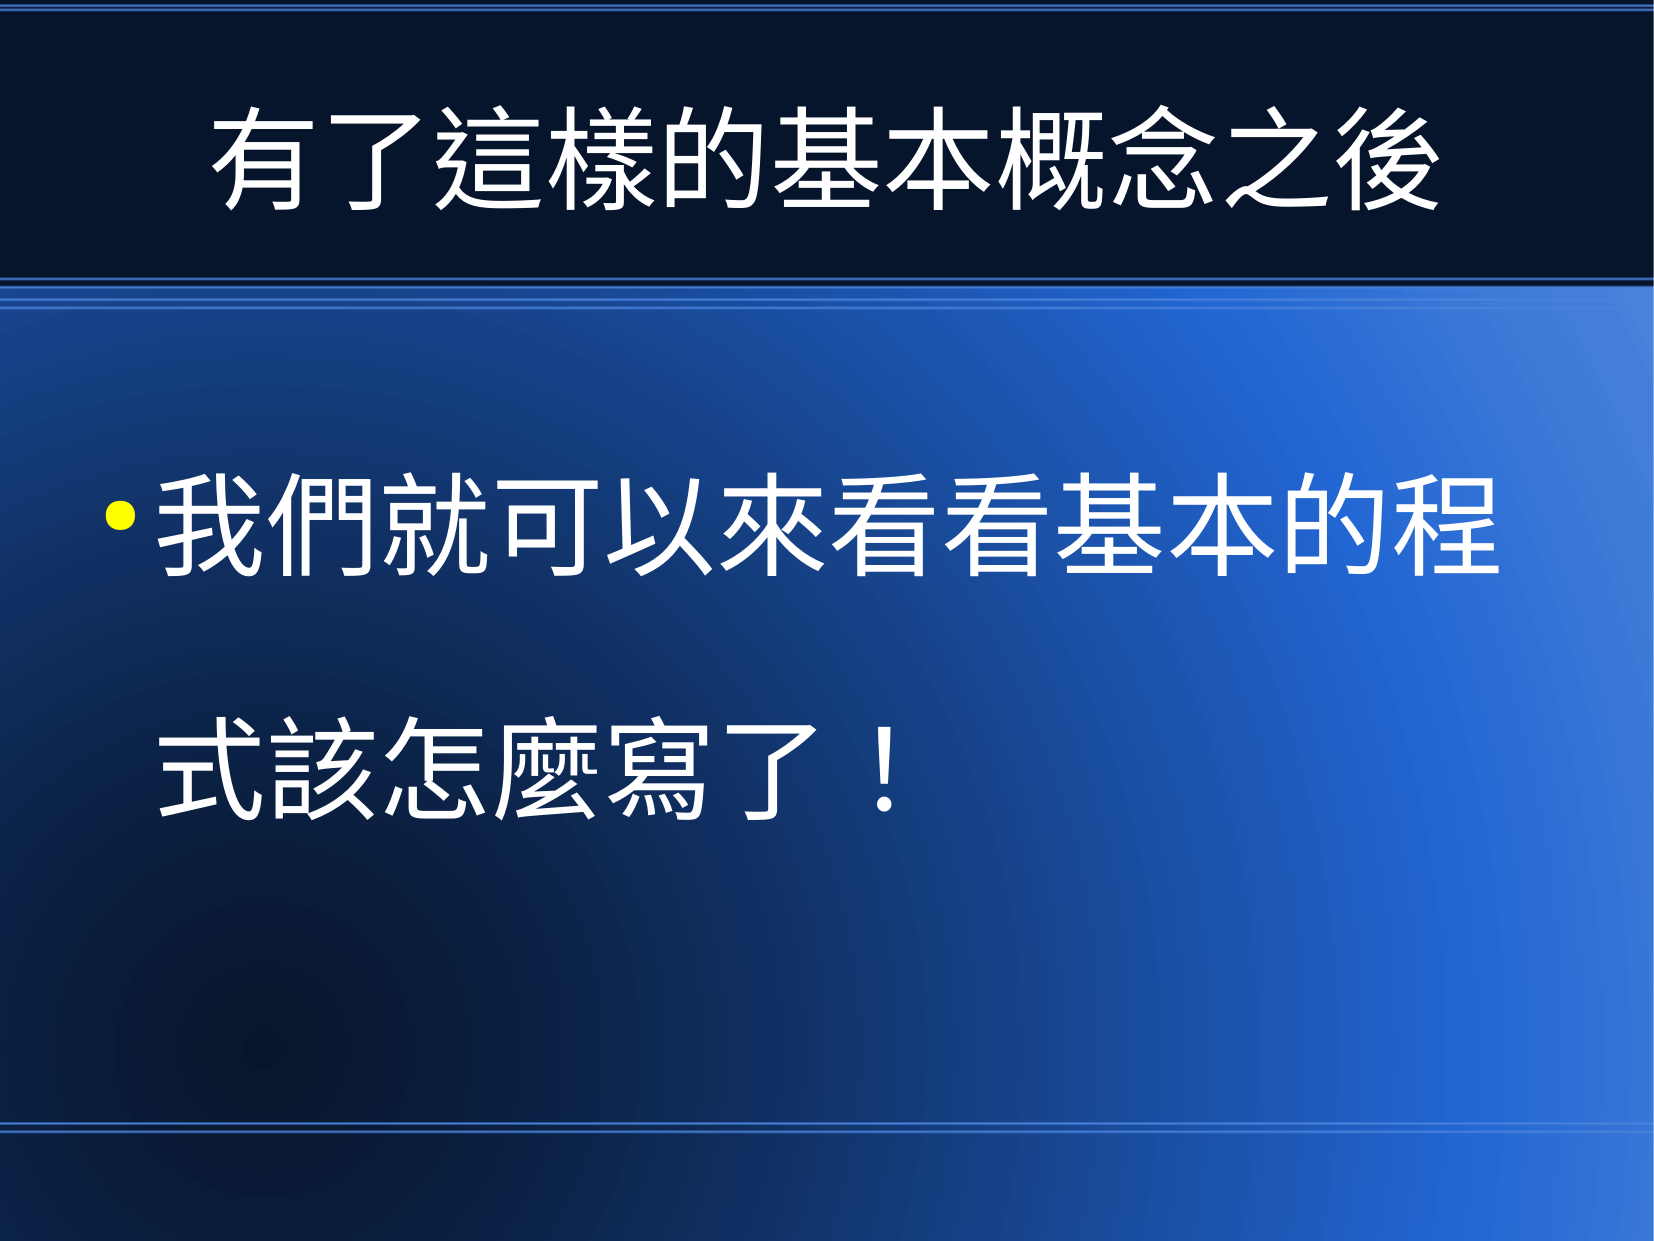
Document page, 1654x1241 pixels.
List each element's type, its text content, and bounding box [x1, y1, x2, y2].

list 我們就可以來看看基本的程式該怎麼寫了！ [82, 355, 1571, 1241]
picture [0, 0, 1654, 1241]
title 有了這樣的基本概念之後 [82, 49, 1571, 257]
